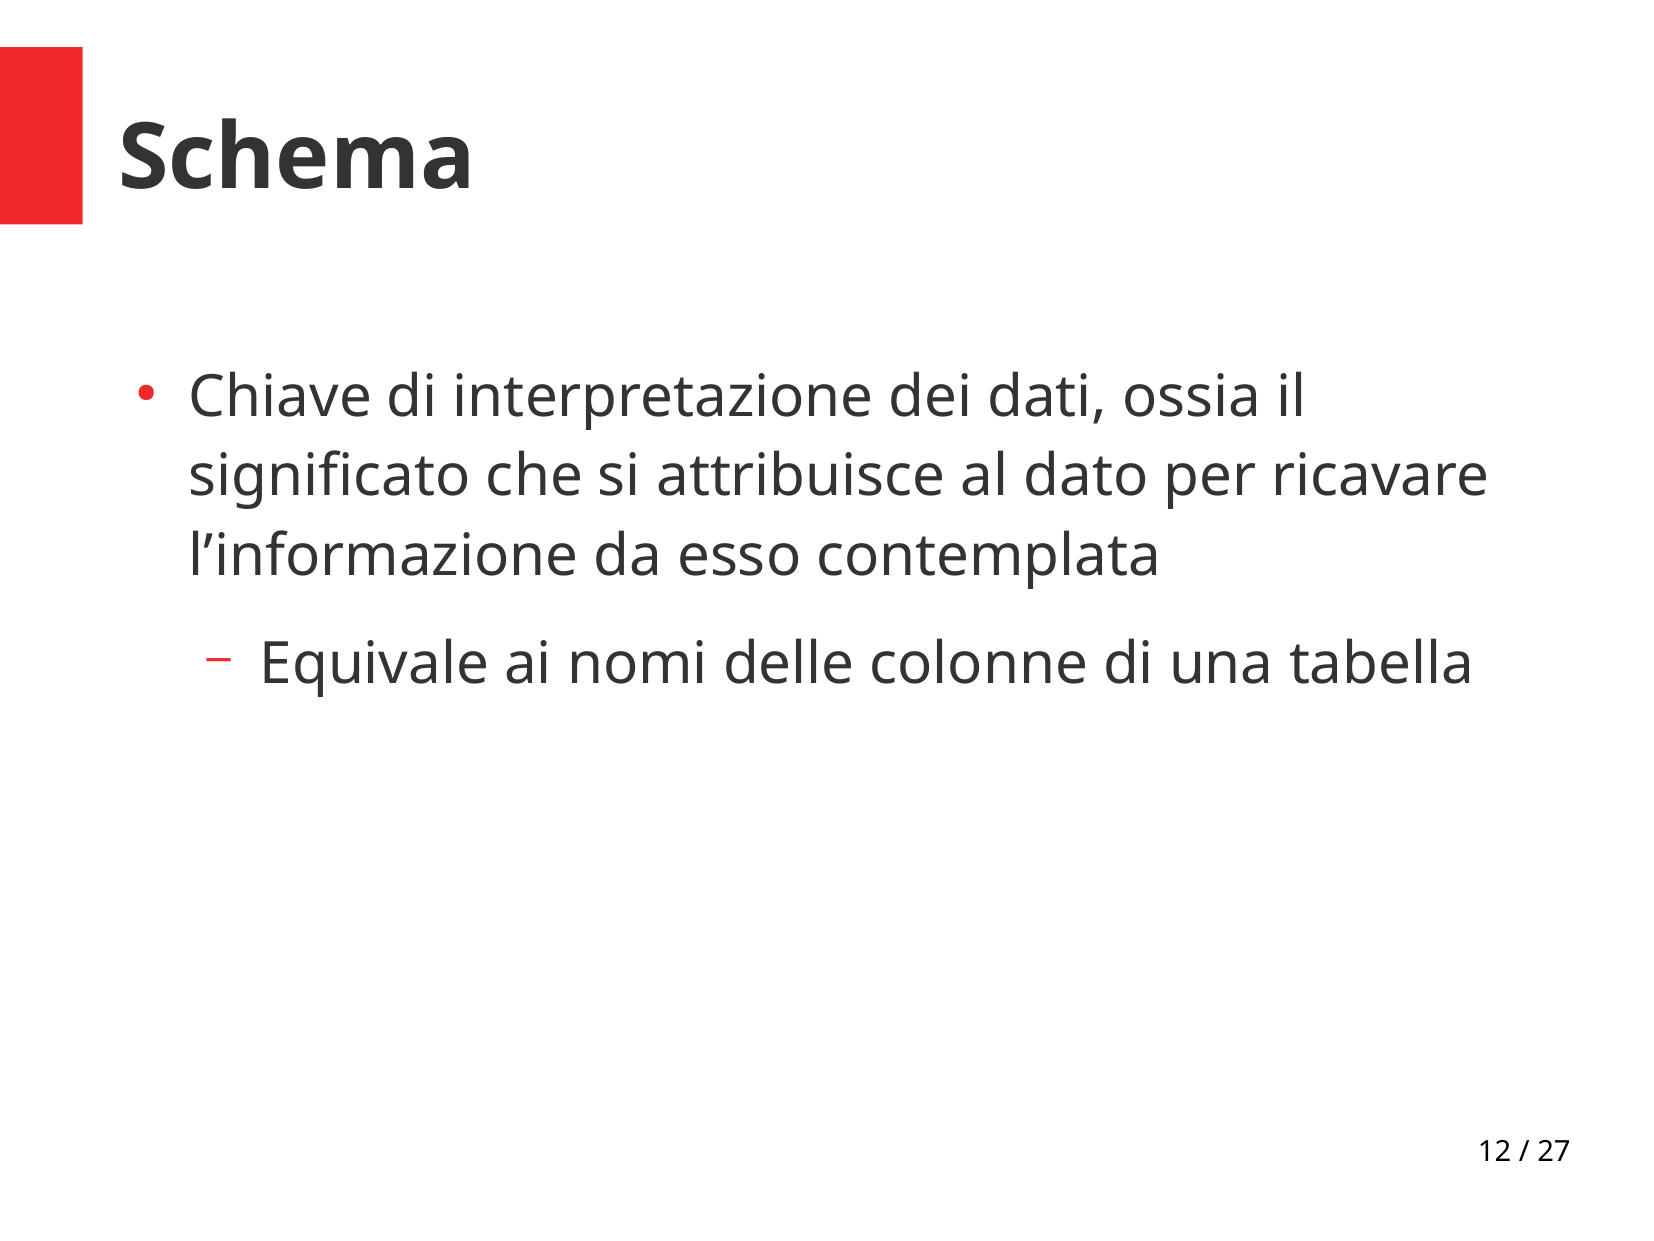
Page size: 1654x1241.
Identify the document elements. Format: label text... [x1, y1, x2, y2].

list Chiave di interpretazione dei dati, ossia il significato che si attribuisce al dato per ricavare l’informazione da esso contemplata Equivale ai nomi delle colonne di una tabella [118, 354, 1536, 1074]
title Schema [118, 49, 1571, 257]
